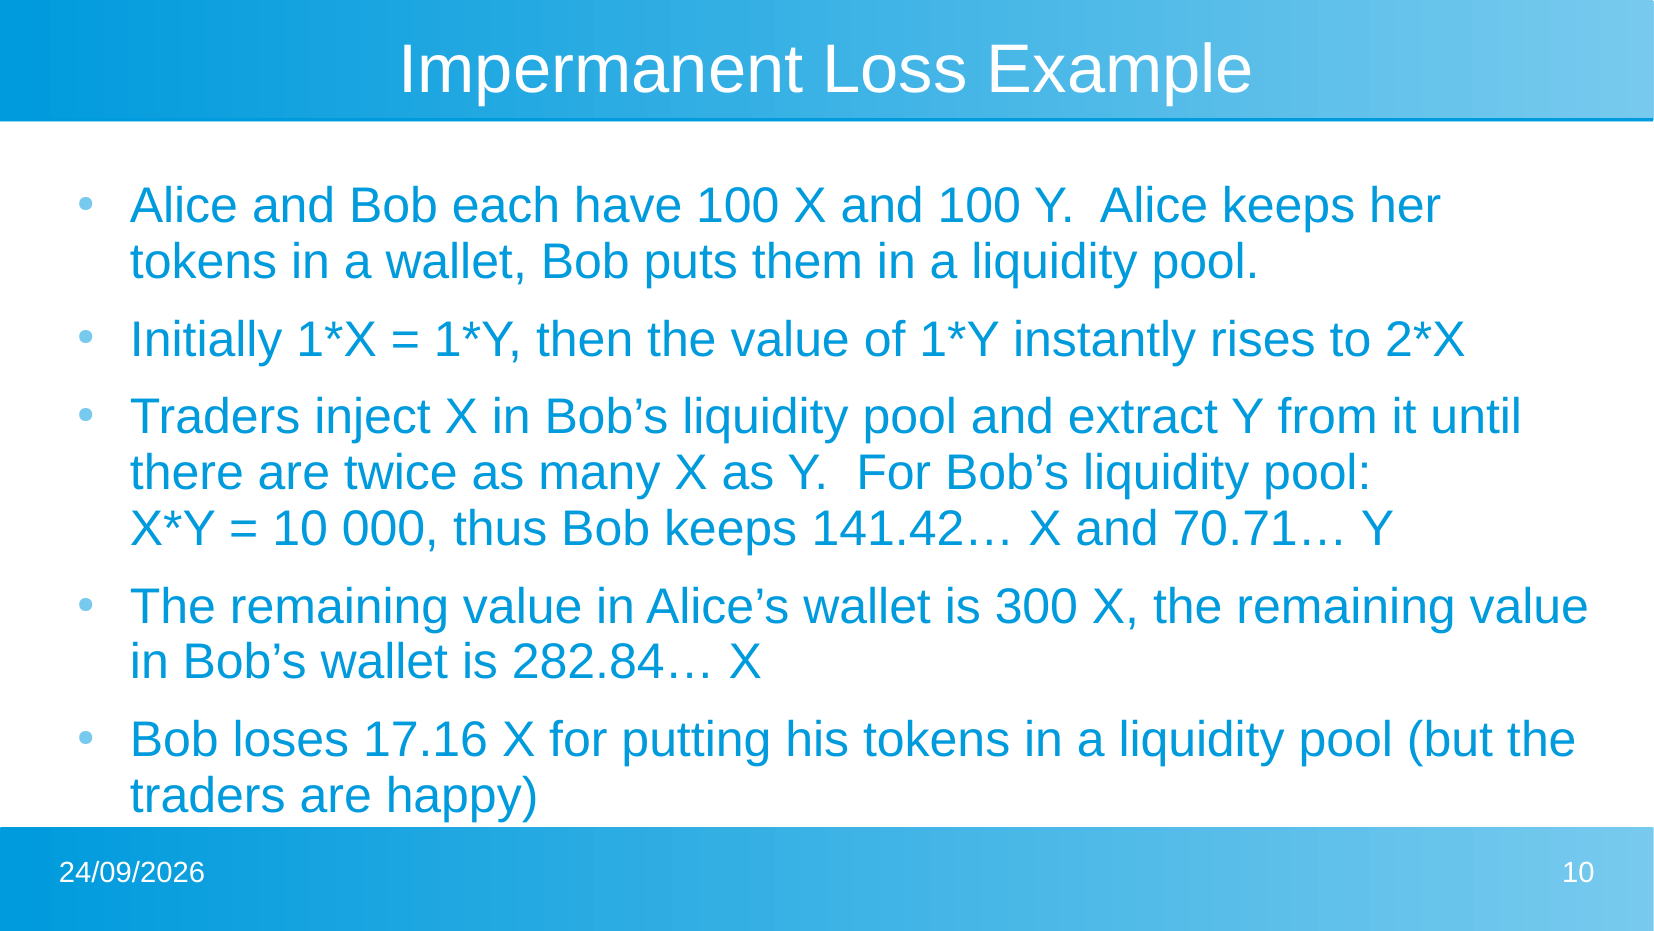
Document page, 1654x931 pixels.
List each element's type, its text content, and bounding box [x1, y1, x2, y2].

title Impermanent Loss Example [59, 29, 1595, 108]
list Alice and Bob each have 100 X and 100 Y. Alice keeps her tokens in a wallet, Bob puts them in a liquidity pool. Initially 1*X = 1*Y, then the value of 1*Y instantly rises to 2*X Traders inject X in Bob’s liquidity pool and extract Y from it until there are twice as many X as Y. For Bob’s liquidity pool: X*Y = 10 000, thus Bob keeps 141.42… X and 70.71… Y The remaining value in Alice’s wallet is 300 X, the remaining value in Bob’s wallet is 282.84… X Bob loses 17.16 X for putting his tokens in a liquidity pool (but the traders are happy) [59, 177, 1595, 768]
